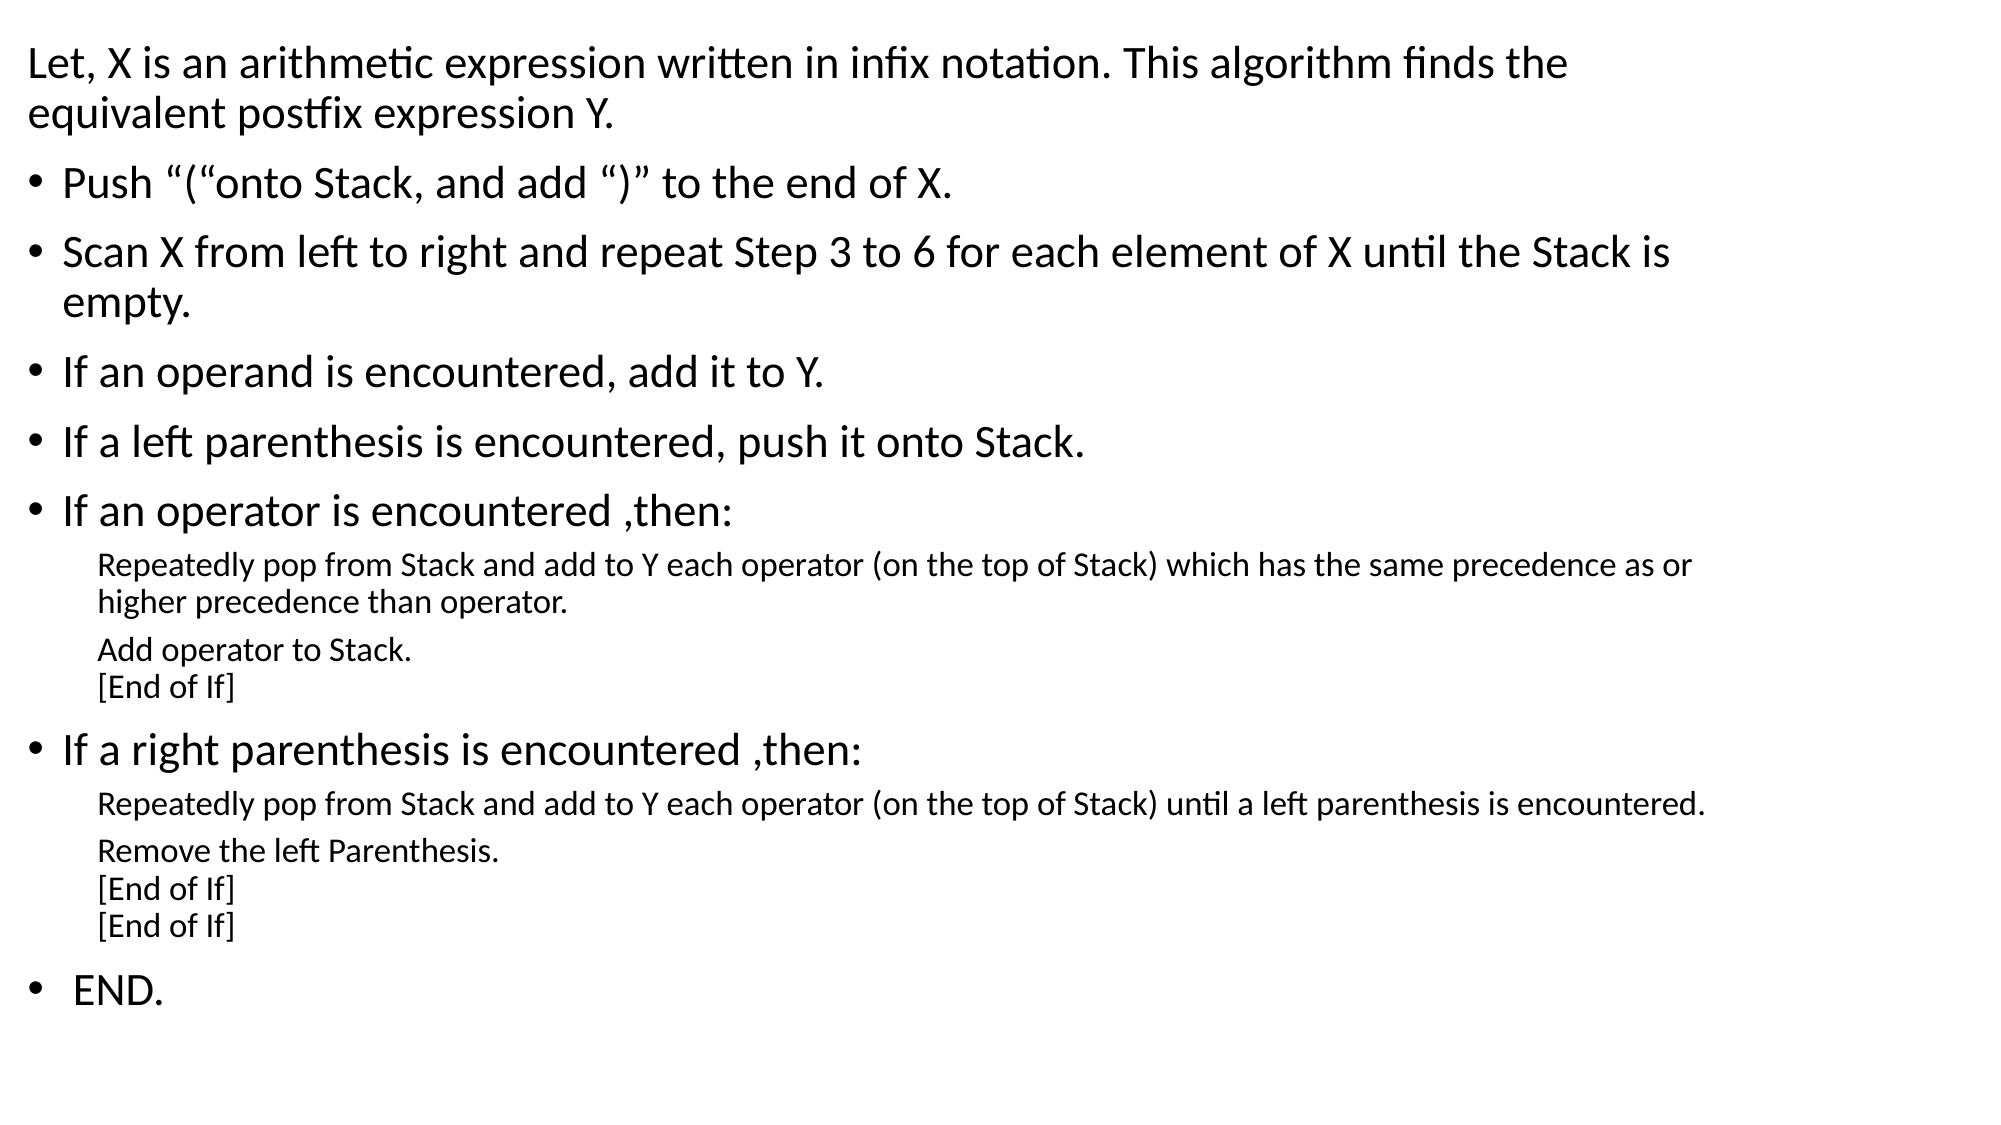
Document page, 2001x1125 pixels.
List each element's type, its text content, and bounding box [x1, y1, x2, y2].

list Let, X is an arithmetic expression written in infix notation. This algorithm finds the equivalent postfix expression Y. Push “(“onto Stack, and add “)” to the end of X. Scan X from left to right and repeat Step 3 to 6 for each element of X until the Stack is empty. If an operand is encountered, add it to Y. If a left parenthesis is encountered, push it onto Stack. If an operator is encountered ,then: Repeatedly pop from Stack and add to Y each operator (on the top of Stack) which has the same precedence as or higher precedence than operator. Add operator to Stack. [End of If] If a right parenthesis is encountered ,then: Repeatedly pop from Stack and add to Y each operator (on the top of Stack) until a left parenthesis is encountered. Remove the left Parenthesis. [End of If] [End of If] END. [12, 31, 1738, 1067]
